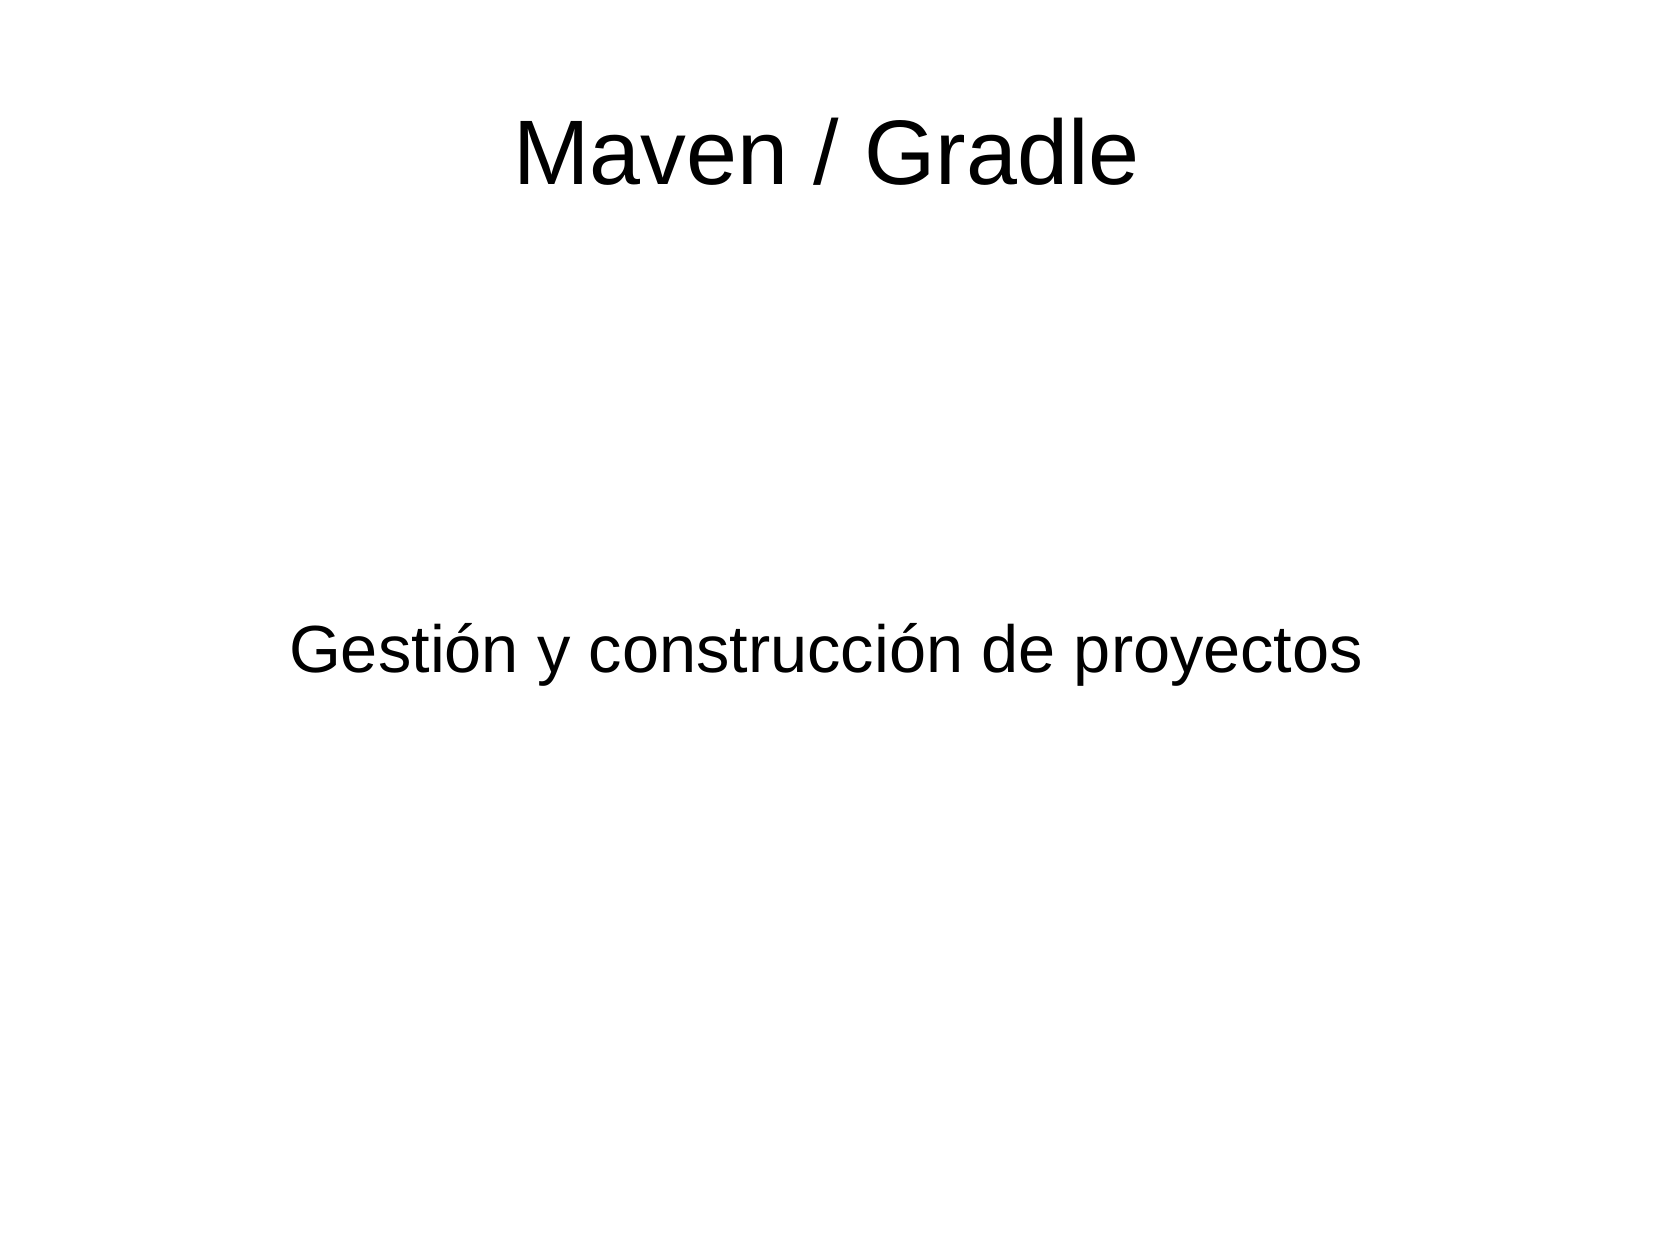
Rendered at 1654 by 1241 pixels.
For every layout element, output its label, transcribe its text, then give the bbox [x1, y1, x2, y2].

title Maven / Gradle [82, 49, 1571, 257]
subtitle Gestión y construcción de proyectos [82, 290, 1571, 1010]
